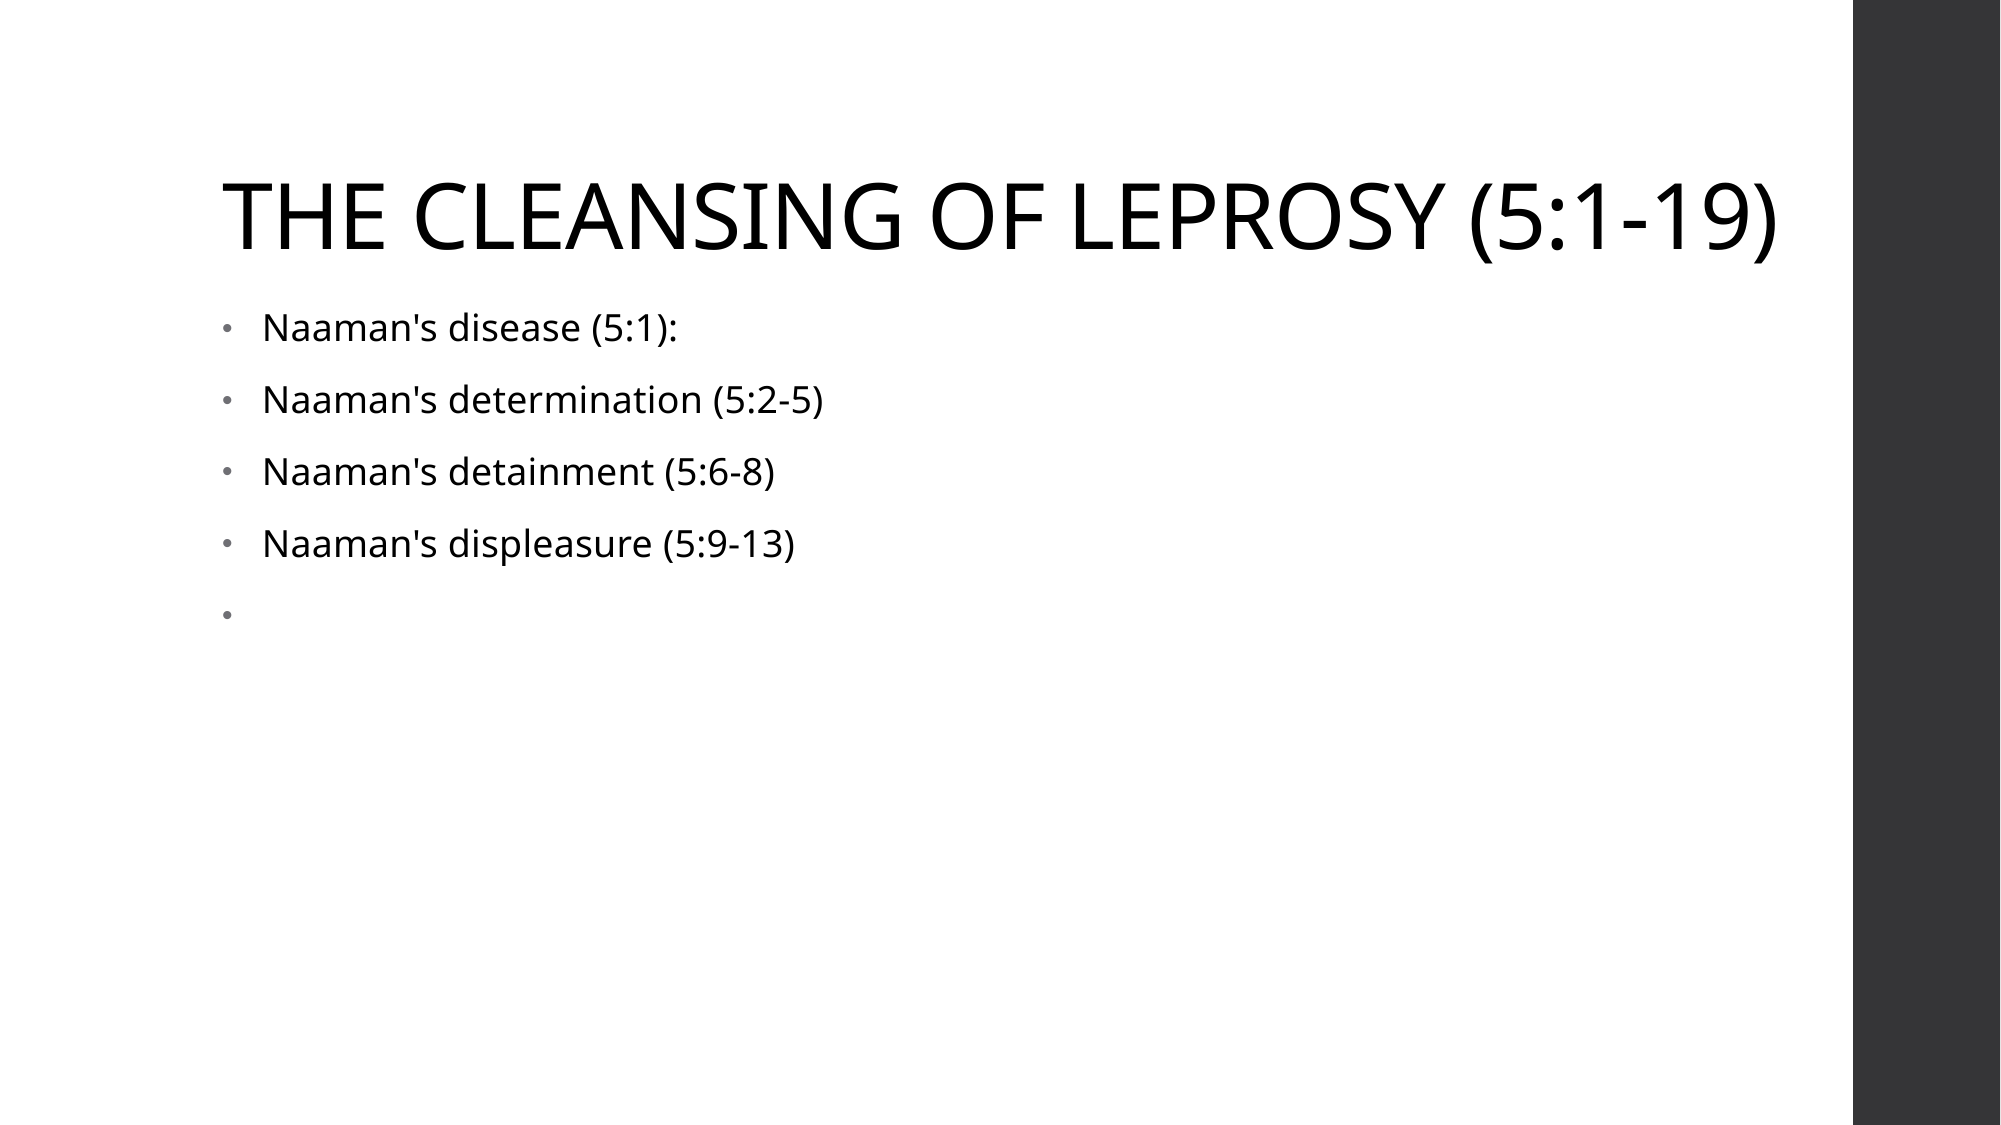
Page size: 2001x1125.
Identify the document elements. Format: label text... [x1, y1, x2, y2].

title THE CLEANSING OF LEPROSY (5:1-19) [206, 60, 1797, 278]
list Naaman's disease (5:1): Naaman's determination (5:2-5) Naaman's detainment (5:6-8) Naaman's displeasure (5:9-13) [206, 299, 1617, 1014]
